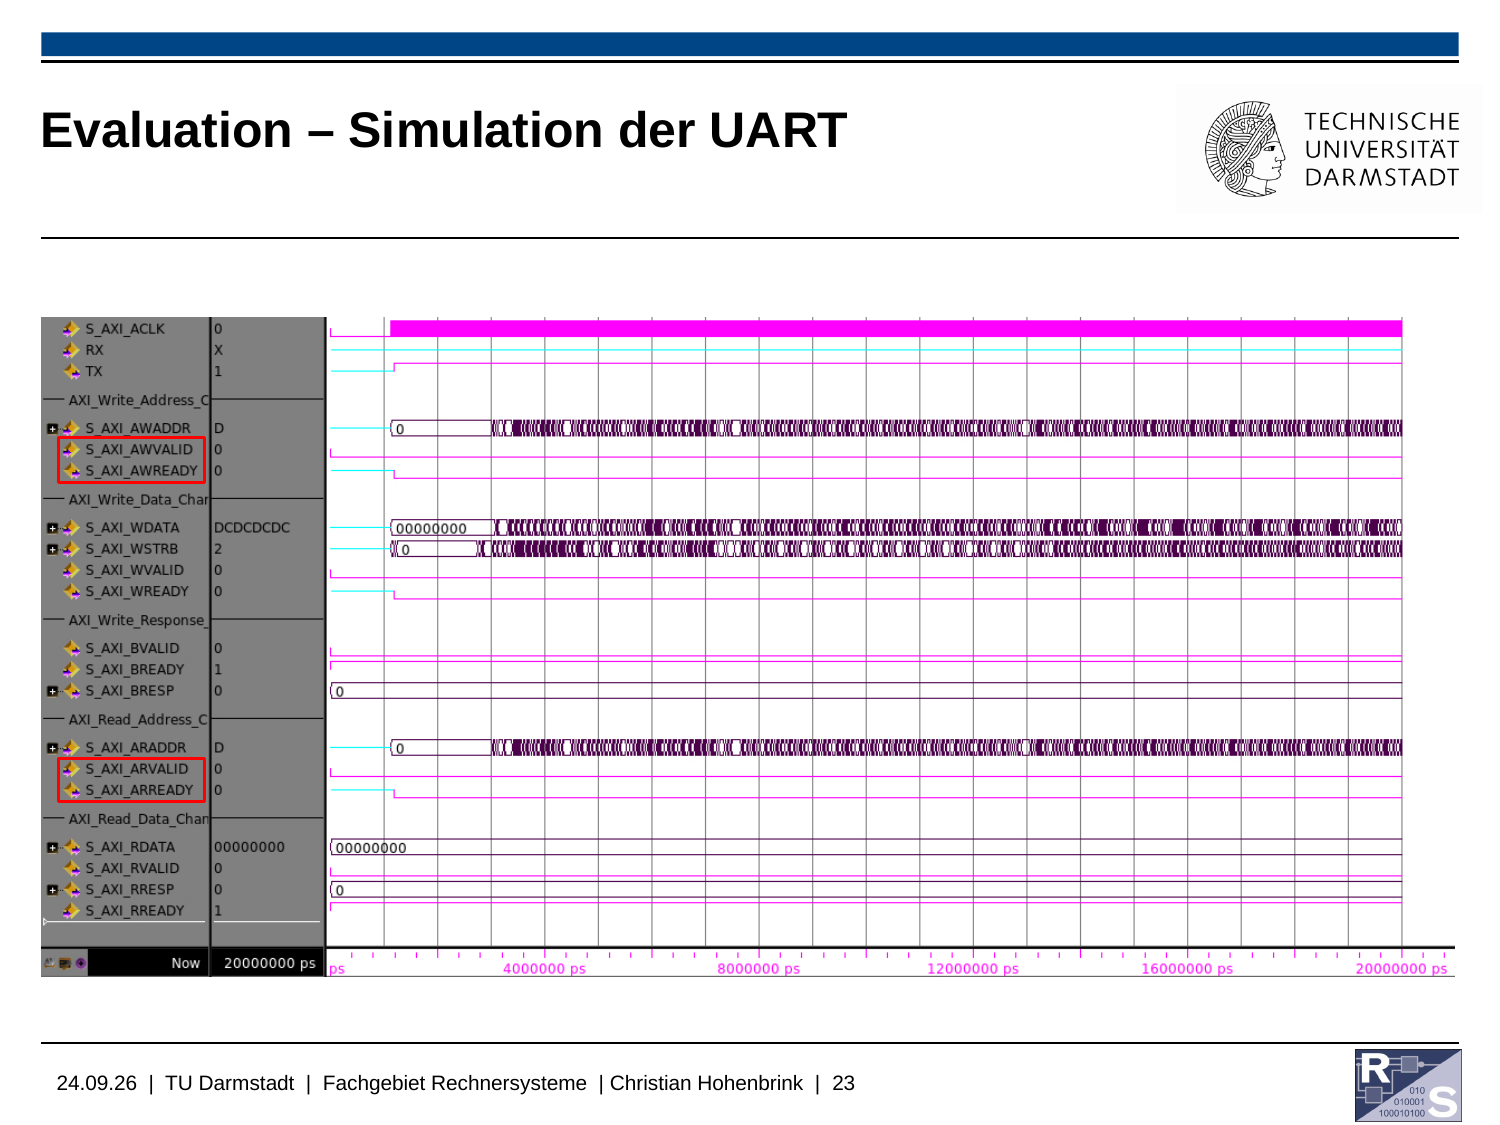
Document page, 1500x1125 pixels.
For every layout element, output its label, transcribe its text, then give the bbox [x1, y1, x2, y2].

picture [1355, 1049, 1462, 1122]
picture [41, 317, 1455, 977]
title Evaluation – Simulation der UART [40, 55, 1131, 206]
